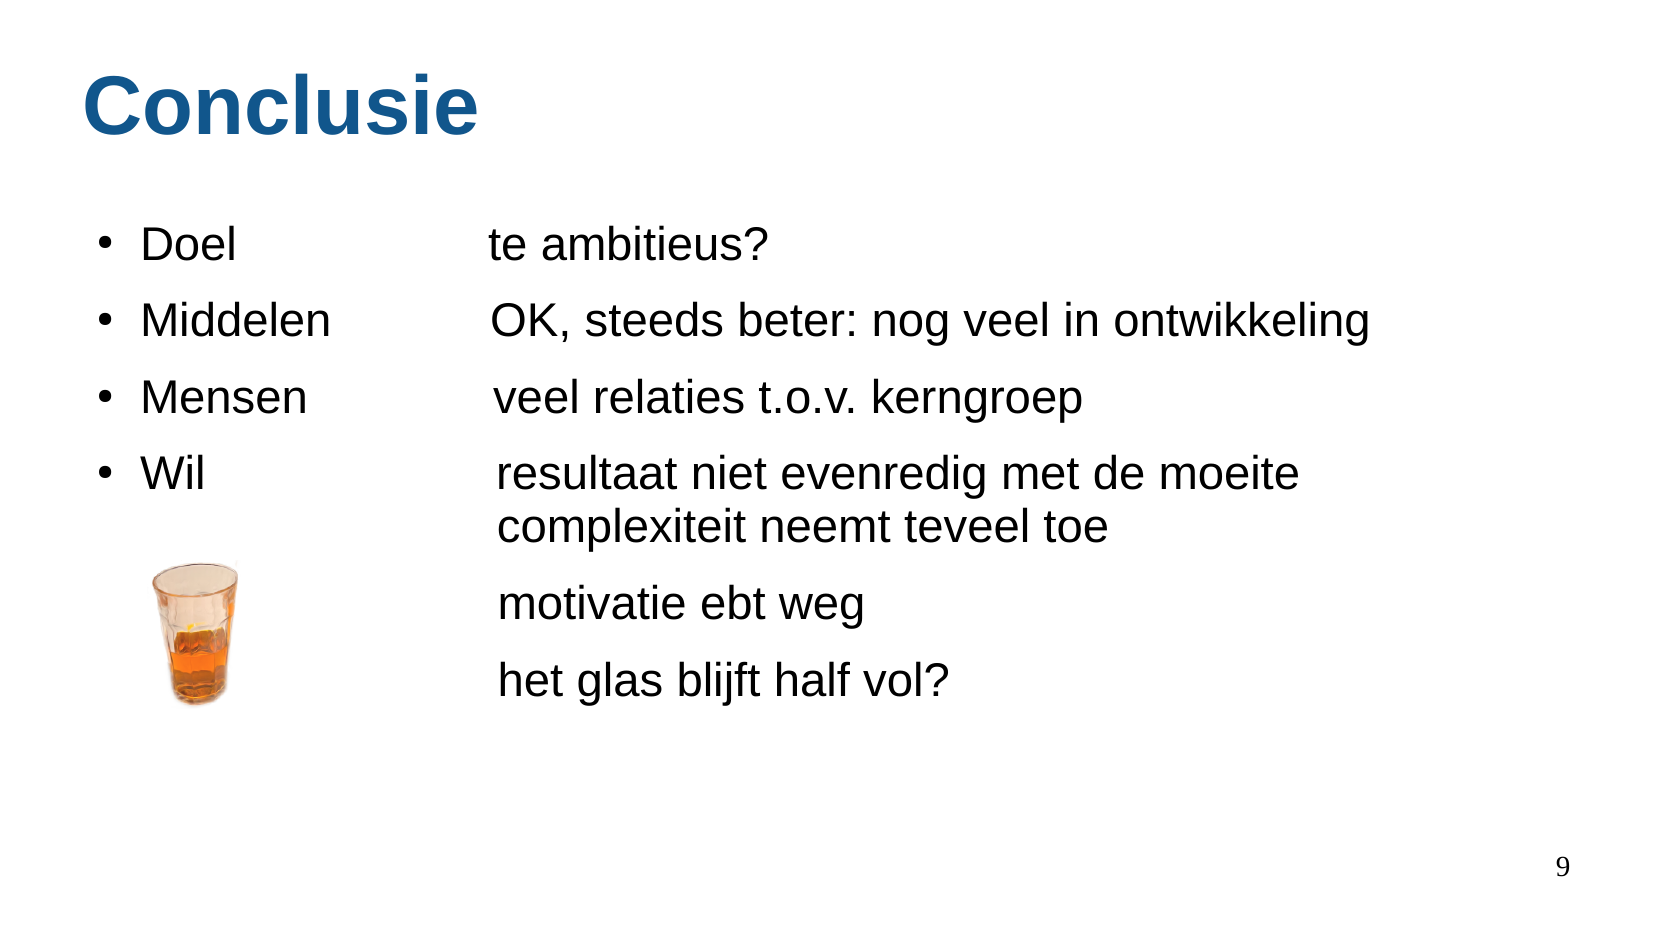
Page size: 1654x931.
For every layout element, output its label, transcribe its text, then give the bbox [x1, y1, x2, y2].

picture [147, 560, 241, 709]
title Conclusie [82, 58, 1571, 152]
list Doel te ambitieus? Middelen OK, steeds beter: nog veel in ontwikkeling Mensen veel relaties t.o.v. kerngroep Wil resultaat niet evenredig met de moeite complexiteit neemt teveel toe motivatie ebt weg het glas blijft half vol? [82, 217, 1595, 709]
